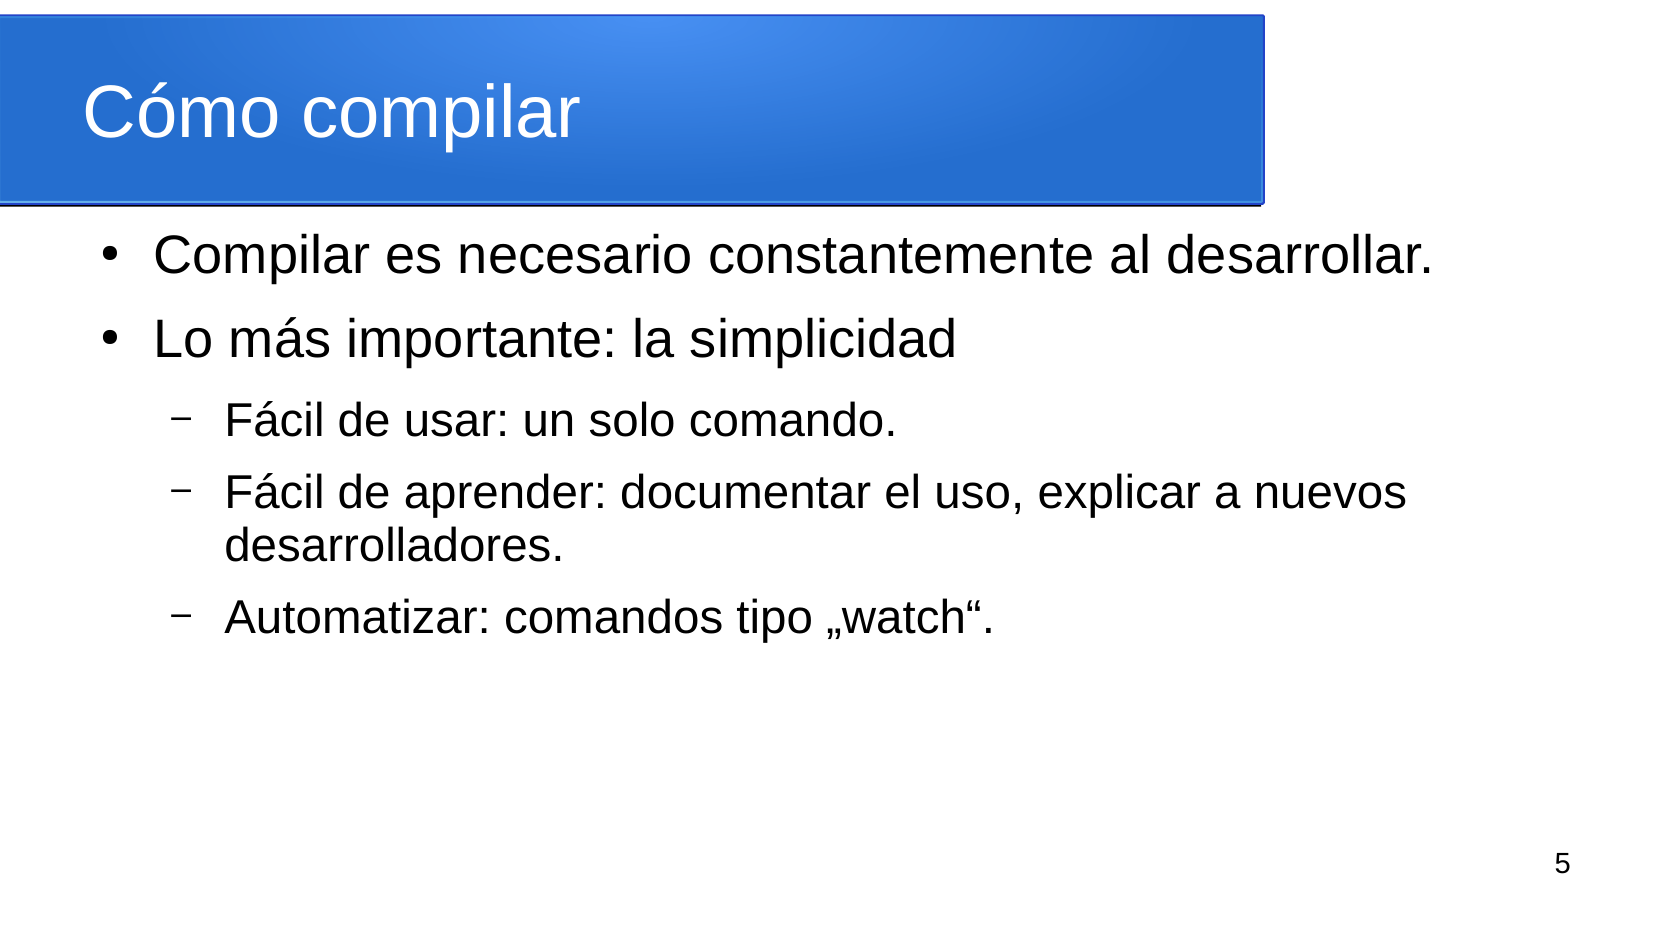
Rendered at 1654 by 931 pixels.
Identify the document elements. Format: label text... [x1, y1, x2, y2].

list Compilar es necesario constantemente al desarrollar. Lo más importante: la simplicidad Fácil de usar: un solo comando. Fácil de aprender: documentar el uso, explicar a nuevos desarrolladores. Automatizar: comandos tipo „watch“. [82, 224, 1571, 764]
title Cómo compilar [82, 35, 1235, 189]
